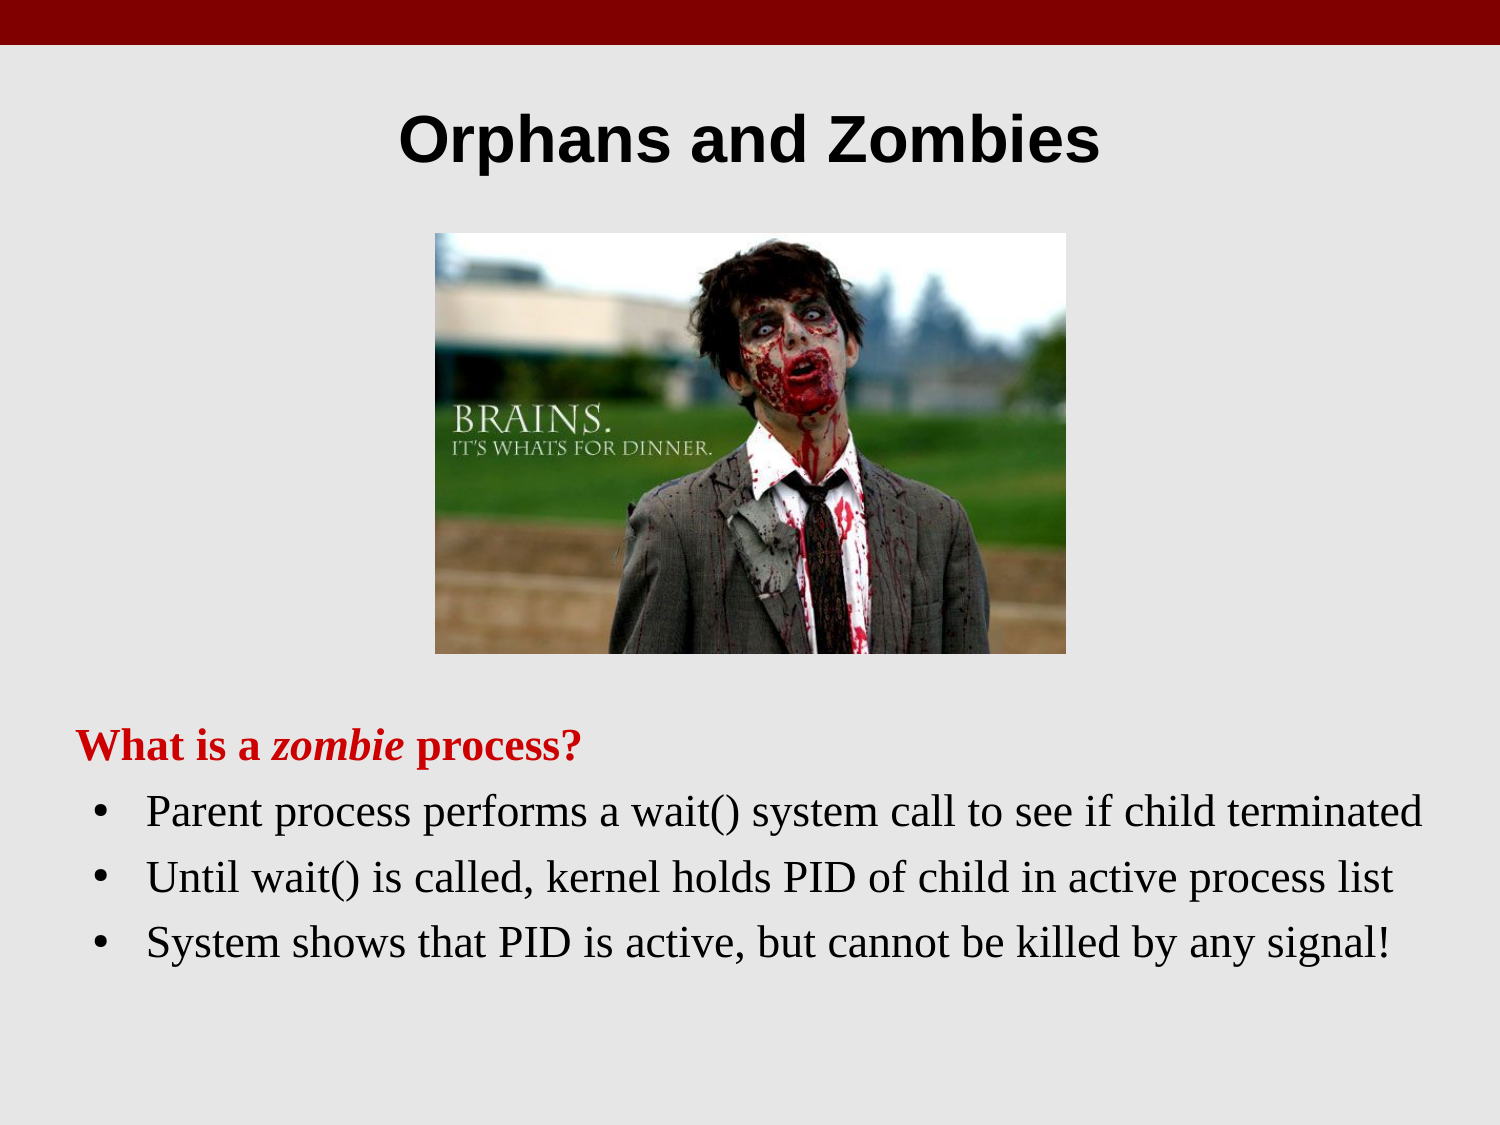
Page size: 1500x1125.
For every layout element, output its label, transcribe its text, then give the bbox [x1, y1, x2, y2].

title Orphans and Zombies [75, 45, 1425, 234]
list What is a zombie process? Parent process performs a wait() system call to see if child terminated Until wait() is called, kernel holds PID of child in active process list System shows that PID is active, but cannot be killed by any signal! [75, 720, 1426, 1027]
picture [435, 233, 1066, 654]
